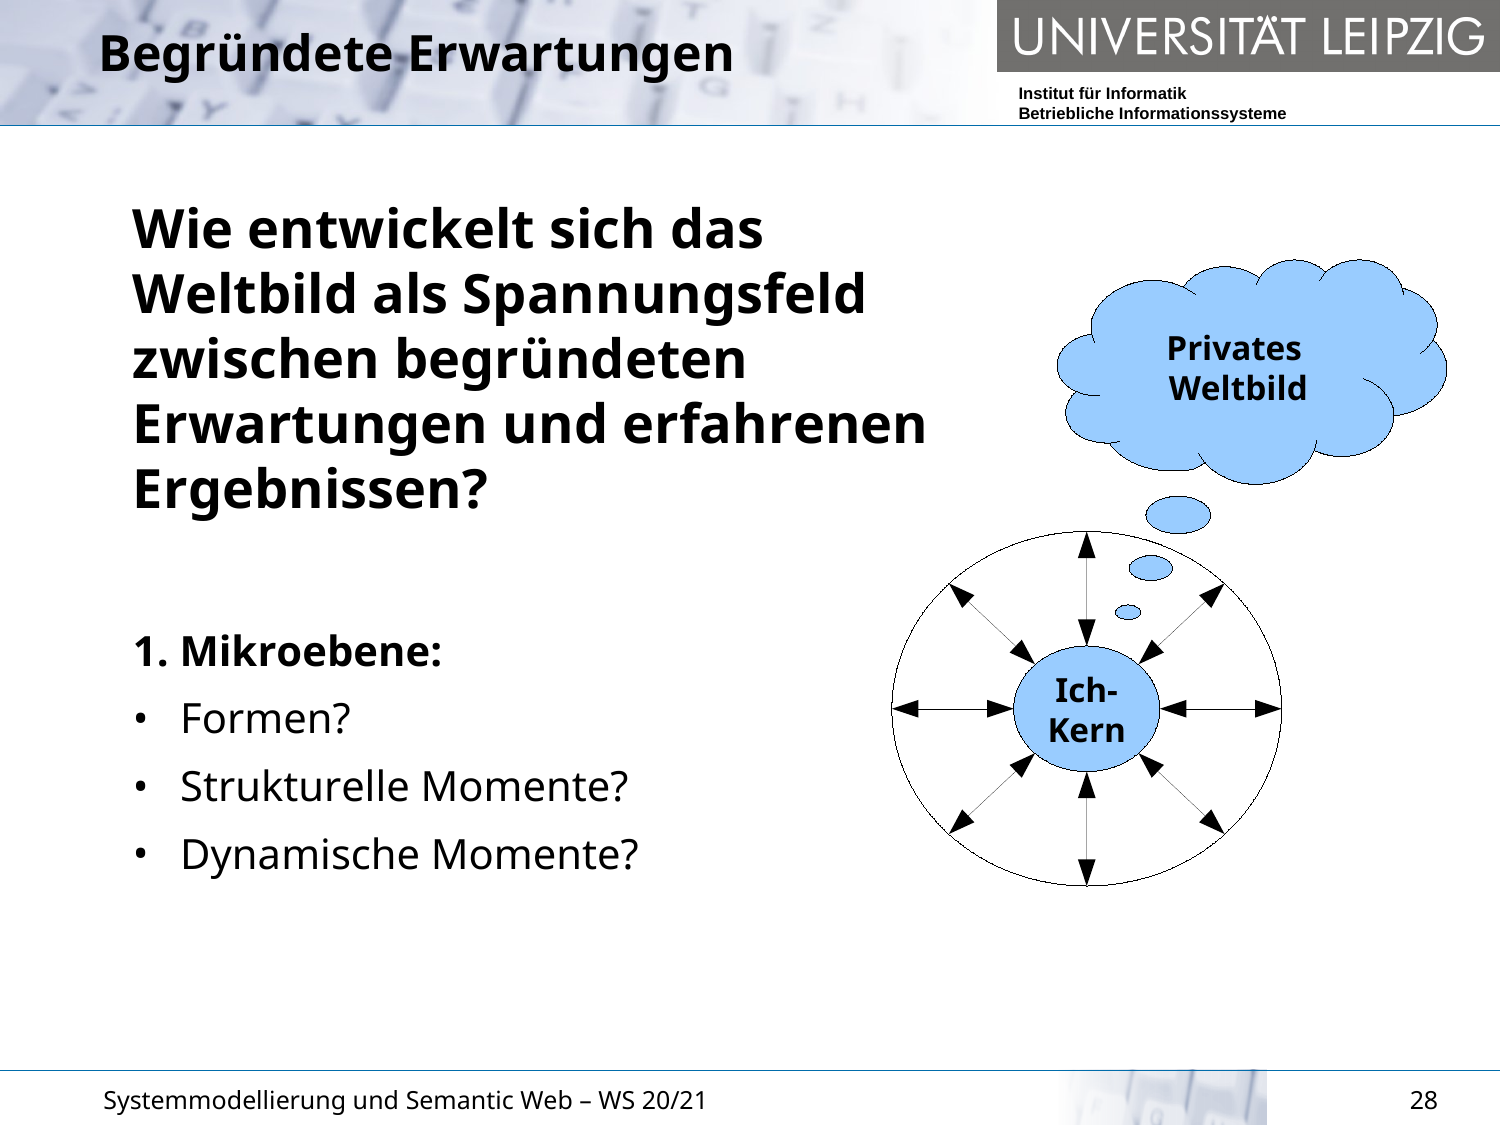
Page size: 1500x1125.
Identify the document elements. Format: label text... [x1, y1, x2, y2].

text_box Privates Weltbild [1057, 259, 1447, 485]
text_box Begründete Erwartungen [84, 13, 751, 90]
text_box Ich- Kern [1013, 645, 1160, 772]
text_box Privates Weltbild [1115, 604, 1141, 620]
picture [0, 0, 1500, 125]
text_box Privates Weltbild [1145, 496, 1211, 534]
picture [1057, 1071, 1267, 1125]
text_box Privates Weltbild [1129, 555, 1173, 581]
text_box Wie entwickelt sich das Weltbild als Spannungsfeld zwischen begründeten Erwartungen und erfahrenen Ergebnissen? 1. Mikroebene: Formen? Strukturelle Momente? Dynamische Momente? [118, 187, 1004, 886]
